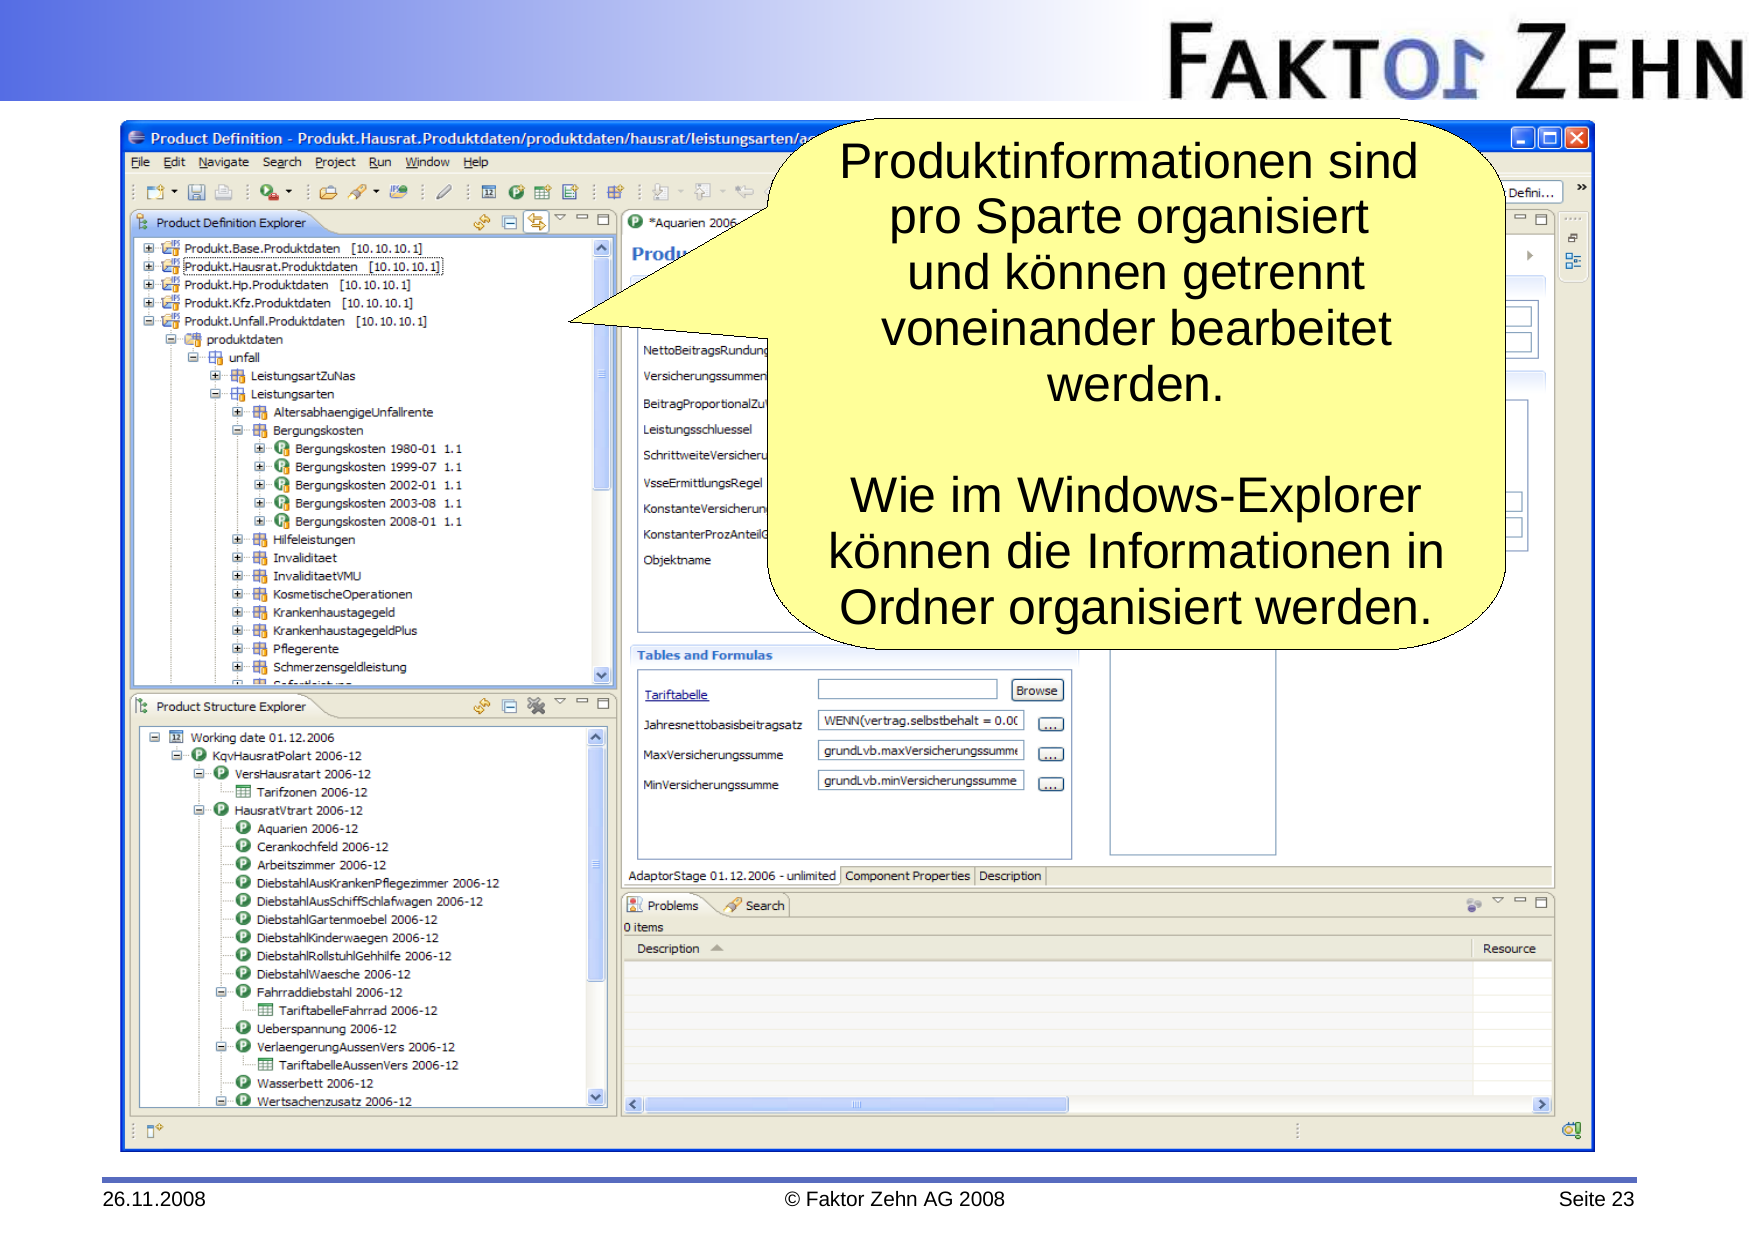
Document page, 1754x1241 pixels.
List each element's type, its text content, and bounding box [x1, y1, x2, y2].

picture [1162, 7, 1752, 100]
text_box Produktinformationen sind pro Sparte organisiert und können getrennt voneinander bearbeitet werden. Wie im Windows-Explorer können die Informationen in Ordner organisiert werden. [568, 118, 1506, 650]
picture [118, 118, 1595, 1152]
